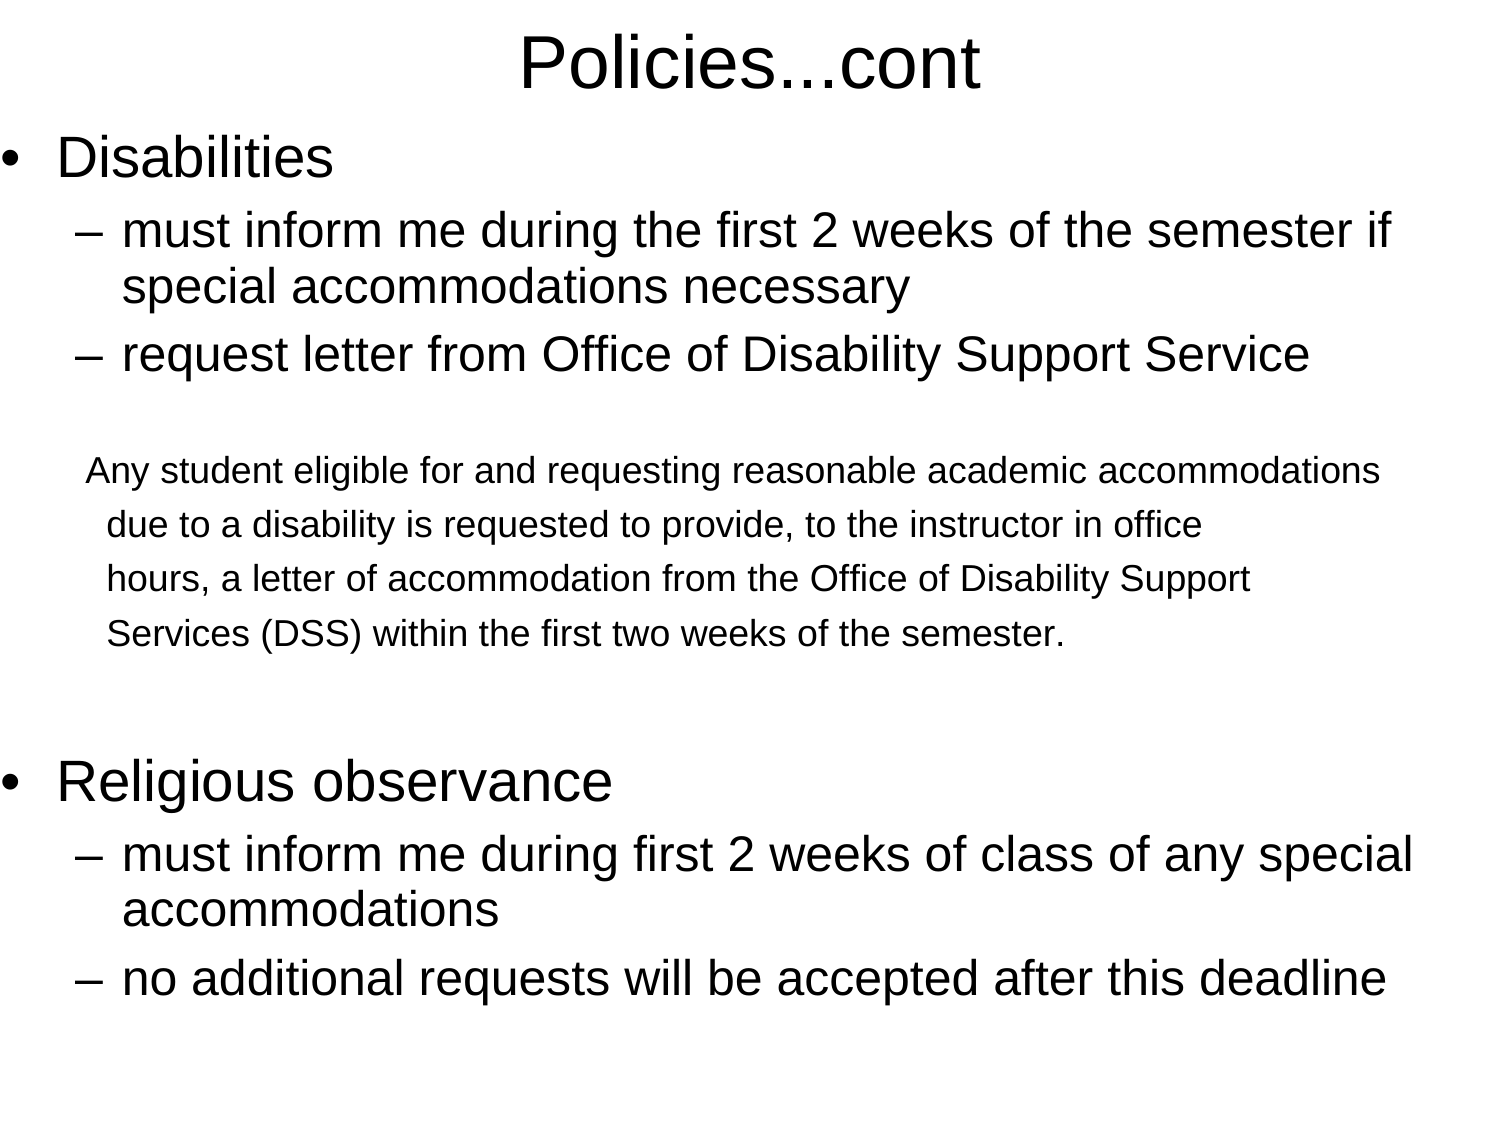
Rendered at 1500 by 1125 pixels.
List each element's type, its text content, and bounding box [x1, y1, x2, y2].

list Disabilities must inform me during the first 2 weeks of the semester if special accommodations necessary request letter from Office of Disability Support Service Any student eligible for and requesting reasonable academic accommodations due to a disability is requested to provide, to the instructor in office hours, a letter of accommodation from the Office of Disability Support Services (DSS) within the first two weeks of the semester. Religious observance must inform me during first 2 weeks of class of any special accommodations no additional requests will be accepted after this deadline [0, 124, 1500, 1111]
title Policies...cont [0, 17, 1500, 108]
